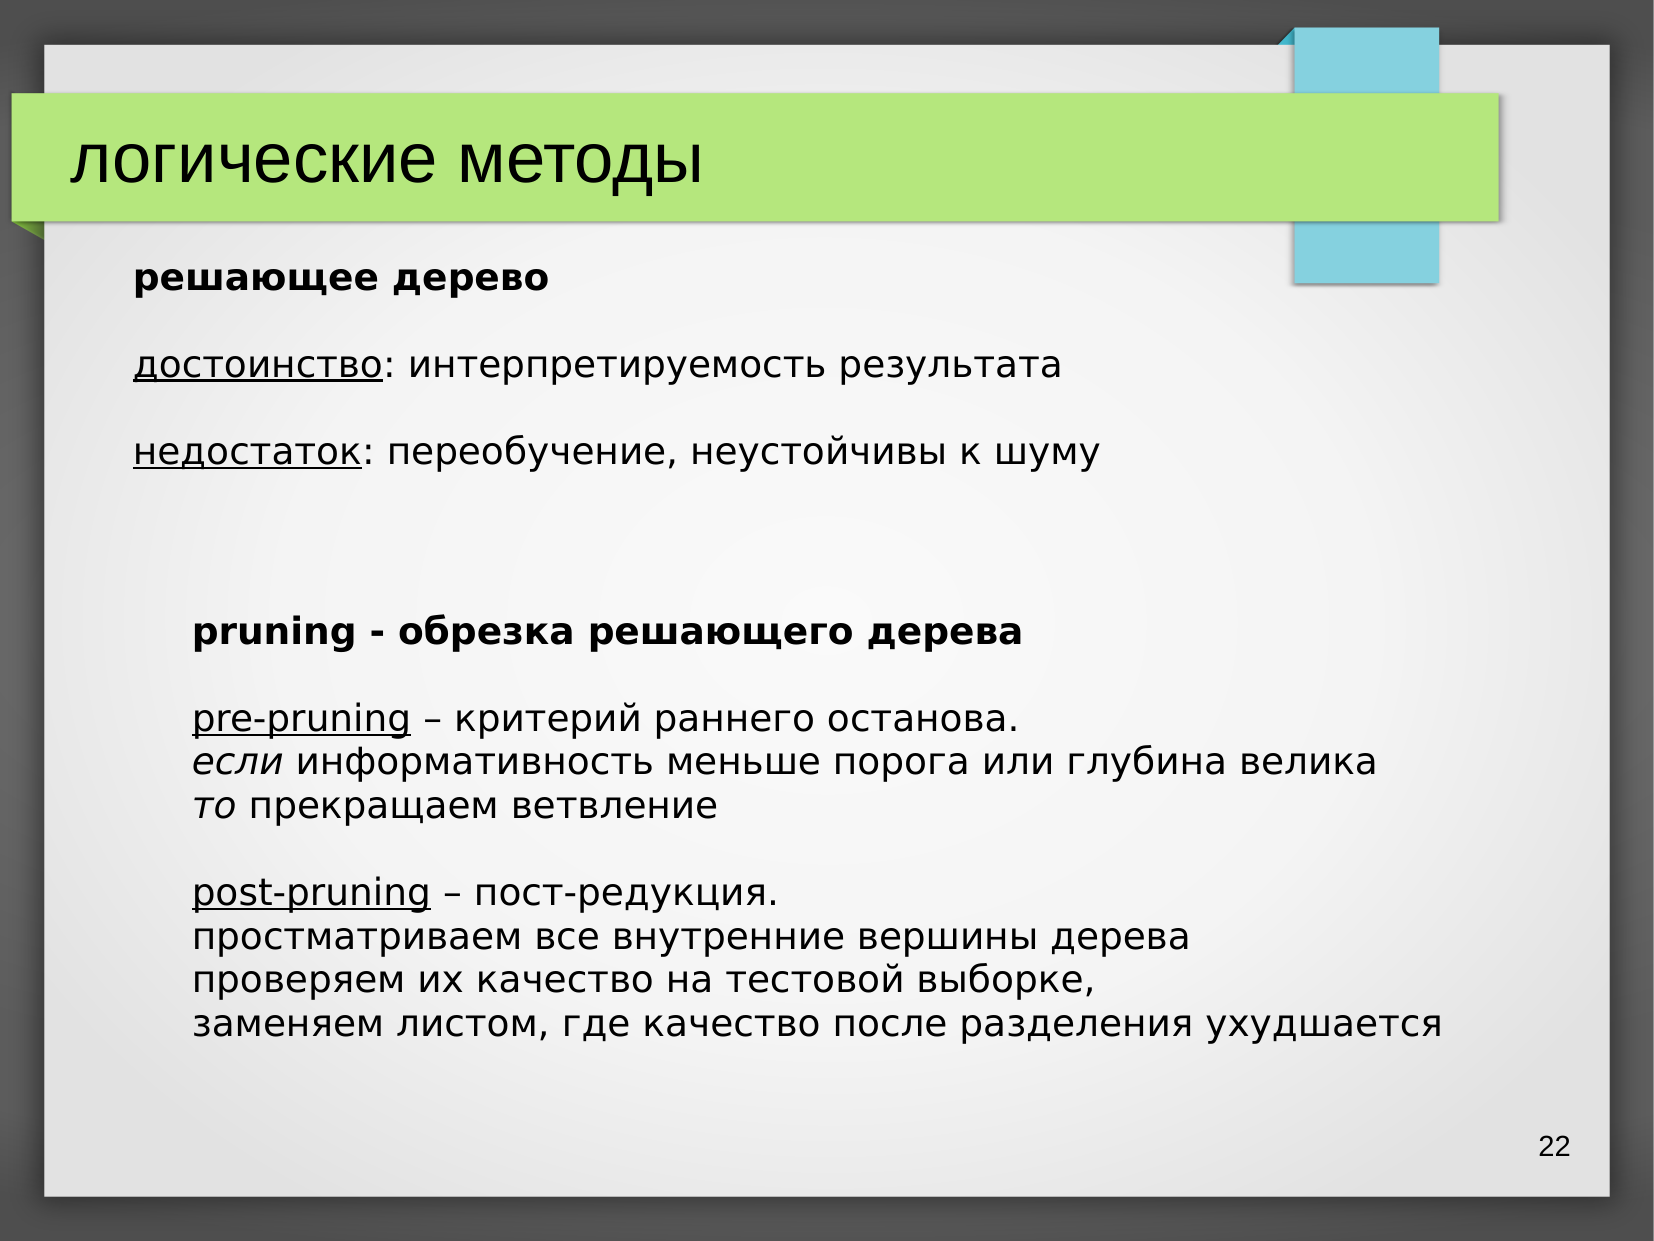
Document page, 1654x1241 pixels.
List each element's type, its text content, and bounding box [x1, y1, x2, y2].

picture [0, 0, 1654, 1241]
text_box pruning - обрезка решающего дерева pre-pruning – критерий раннего останова. если информативность меньше порога или глубина велика то прекращаем ветвление post-pruning – пост-редукция. простматриваем все внутренние вершины дерева проверяем их качество на тестовой выборке, заменяем листом, где качество после разделения ухудшается [177, 602, 1477, 1072]
text_box решающее дерево достоинство: интерпретируемость результата недостаток: переобучение, неустойчивы к шуму [118, 248, 1193, 582]
title логические методы [70, 118, 1205, 199]
